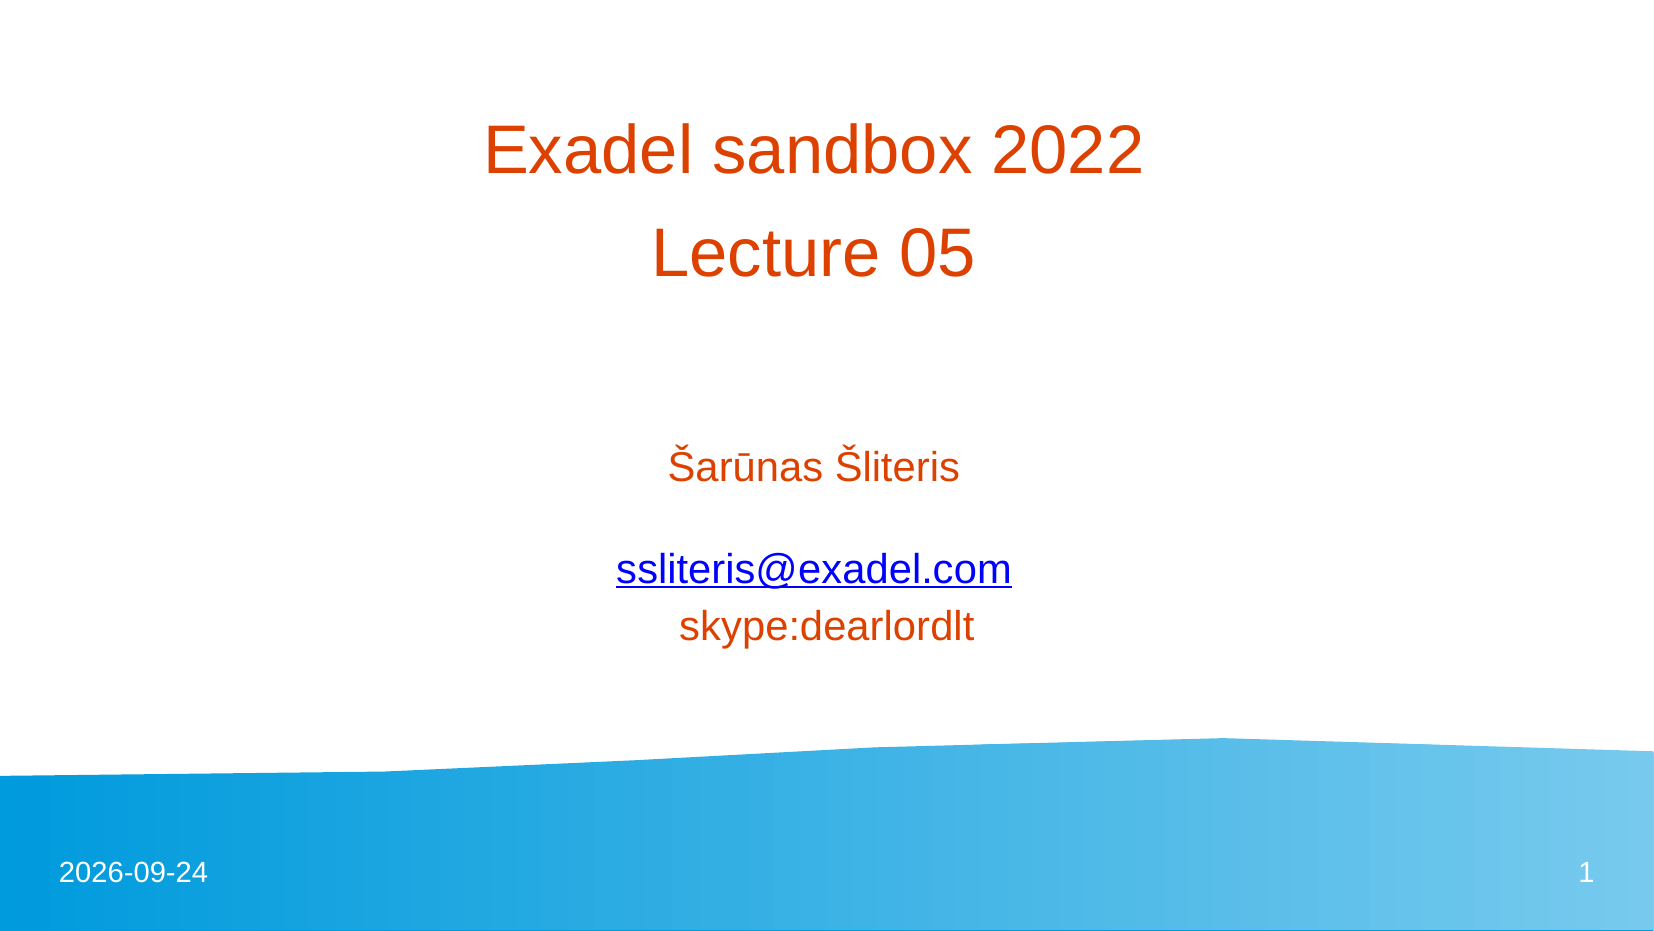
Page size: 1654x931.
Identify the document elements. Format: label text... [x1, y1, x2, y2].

title Exadel sandbox 2022 Lecture 05 Šarūnas Šliteris ssliteris@exadel.com skype:dearlordlt [88, 90, 1565, 650]
